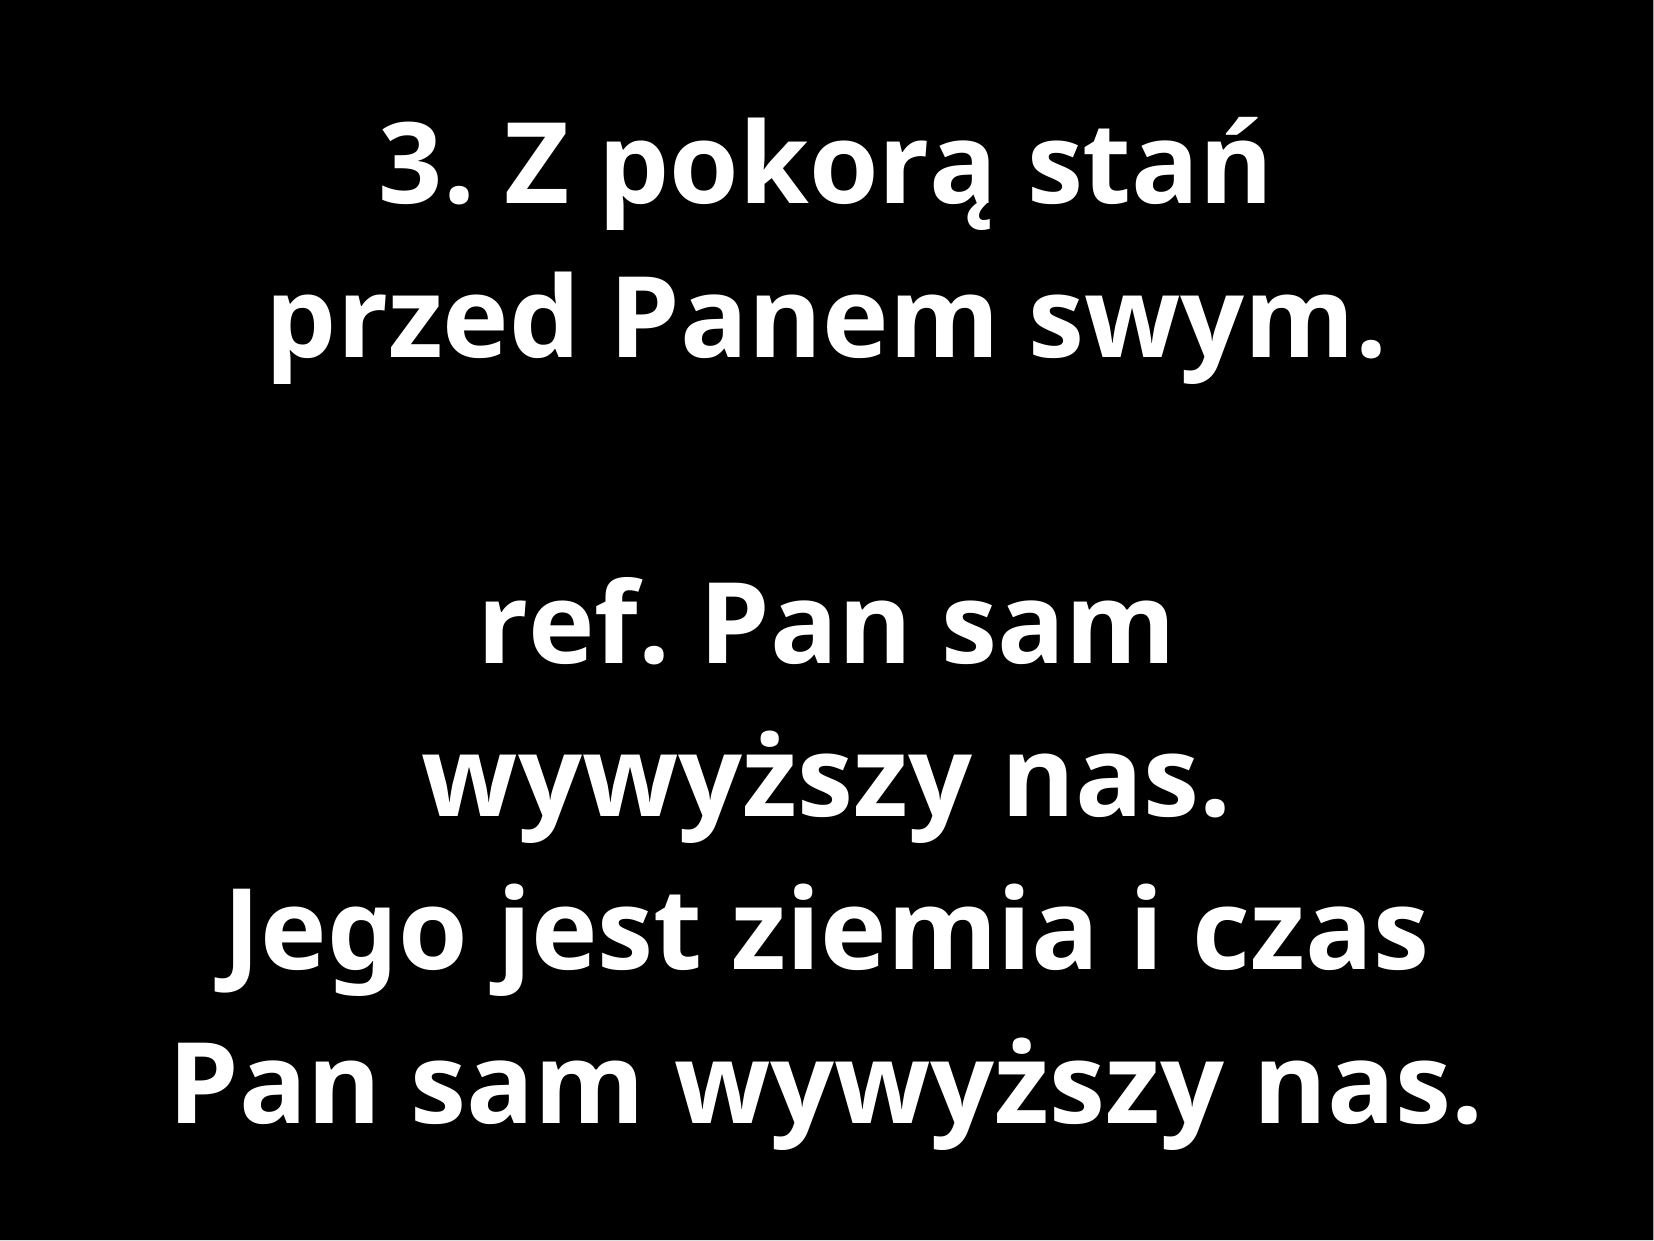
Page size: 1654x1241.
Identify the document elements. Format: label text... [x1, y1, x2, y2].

title 3. Z pokorą stań przed Panem swym. ref. Pan sam wywyższy nas. Jego jest ziemia i czas Pan sam wywyższy nas. [0, 0, 1654, 1241]
